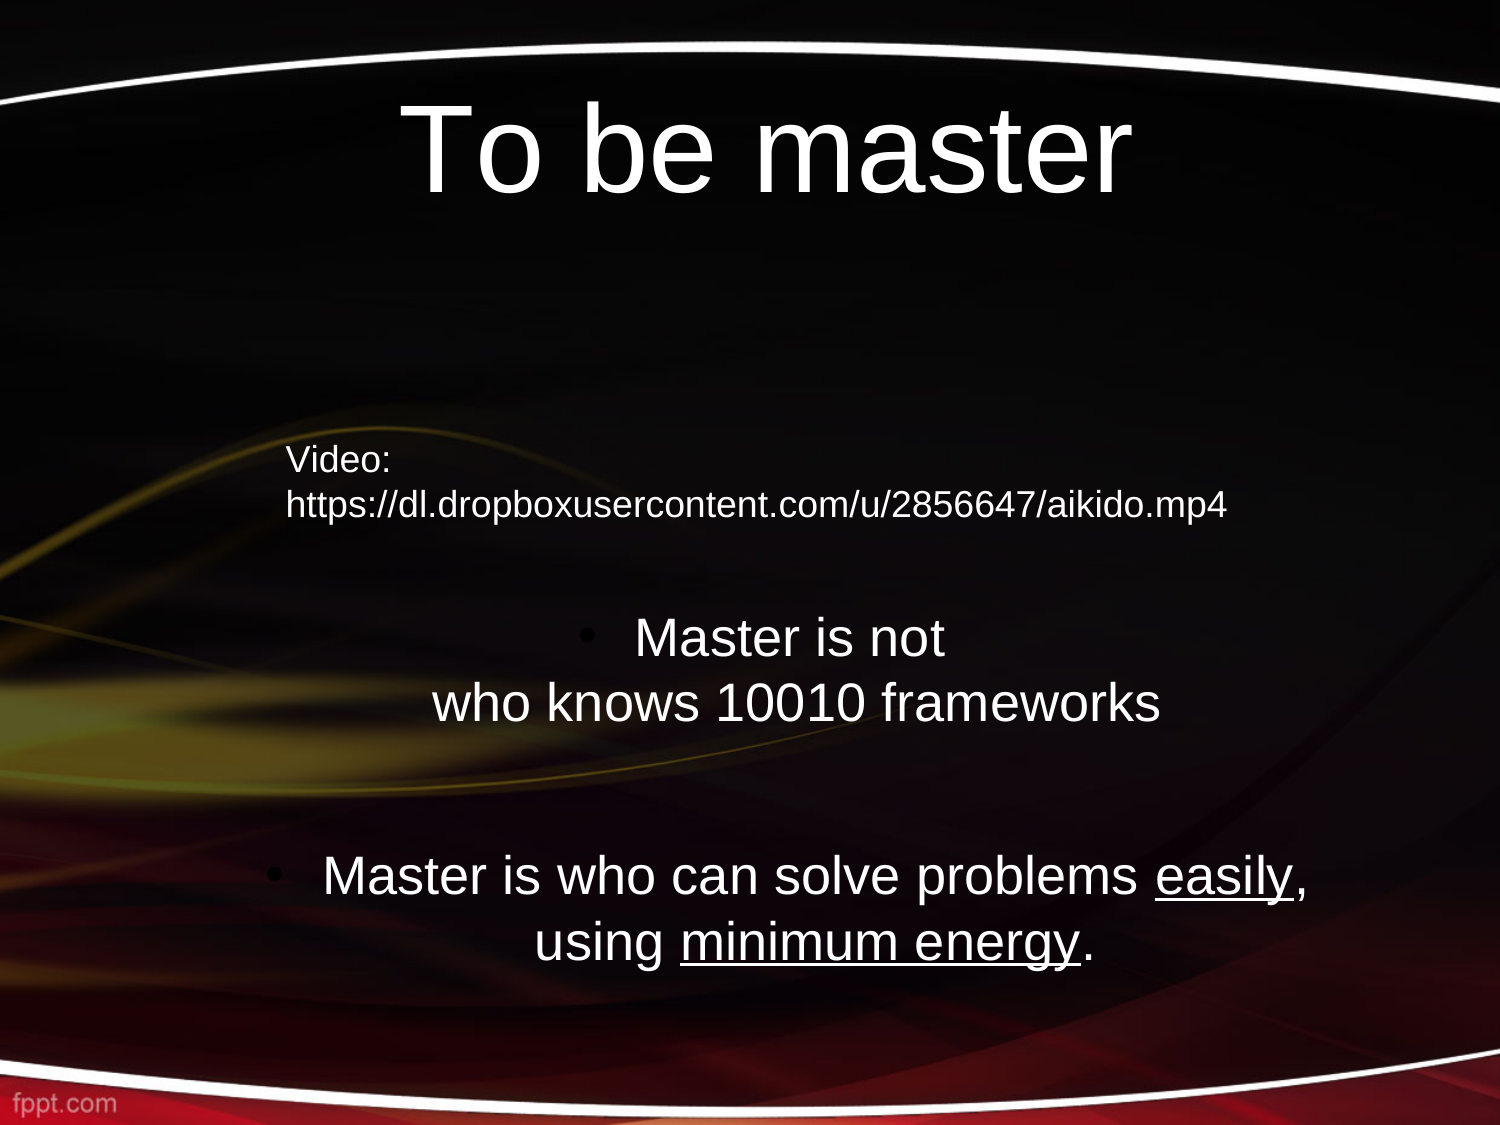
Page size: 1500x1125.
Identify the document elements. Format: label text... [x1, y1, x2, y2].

text_box Video: https://dl.dropboxusercontent.com/u/2856647/aikido.mp4 [270, 427, 1245, 533]
list Master is not who knows 10010 frameworks [362, 592, 1177, 743]
list To be master [154, 59, 1323, 225]
picture [0, 0, 1500, 1125]
list Master is who can solve problems easily, using minimum energy. [252, 830, 1323, 981]
